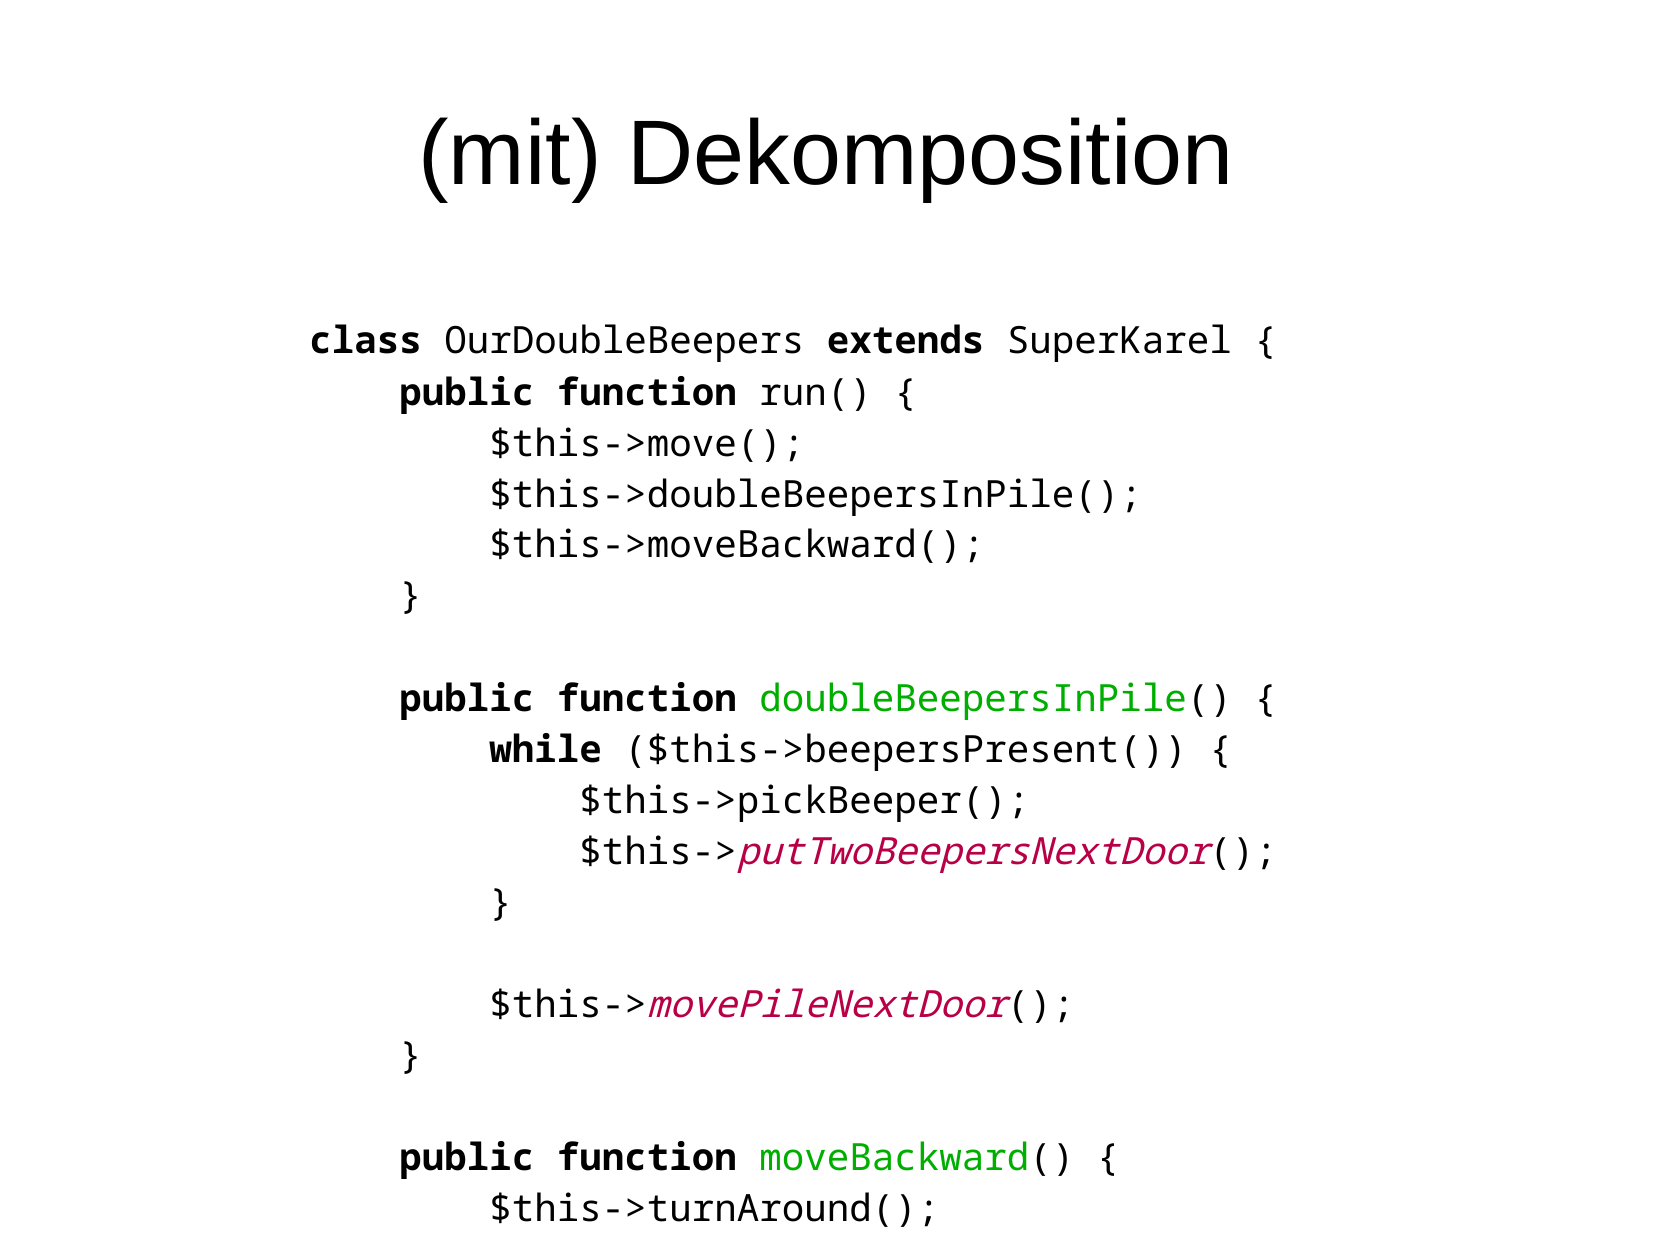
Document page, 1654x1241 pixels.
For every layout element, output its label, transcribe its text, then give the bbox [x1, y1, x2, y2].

text_box class OurDoubleBeepers extends SuperKarel { public function run() { $this->move(); $this->doubleBeepersInPile(); $this->moveBackward(); } public function doubleBeepersInPile() { while ($this->beepersPresent()) { $this->pickBeeper(); $this->putTwoBeepersNextDoor(); } $this->movePileNextDoor(); } public function moveBackward() { $this->turnAround(); $this->move(); $this->turnAround(); } } [294, 306, 1292, 1147]
title (mit) Dekomposition [82, 49, 1571, 257]
